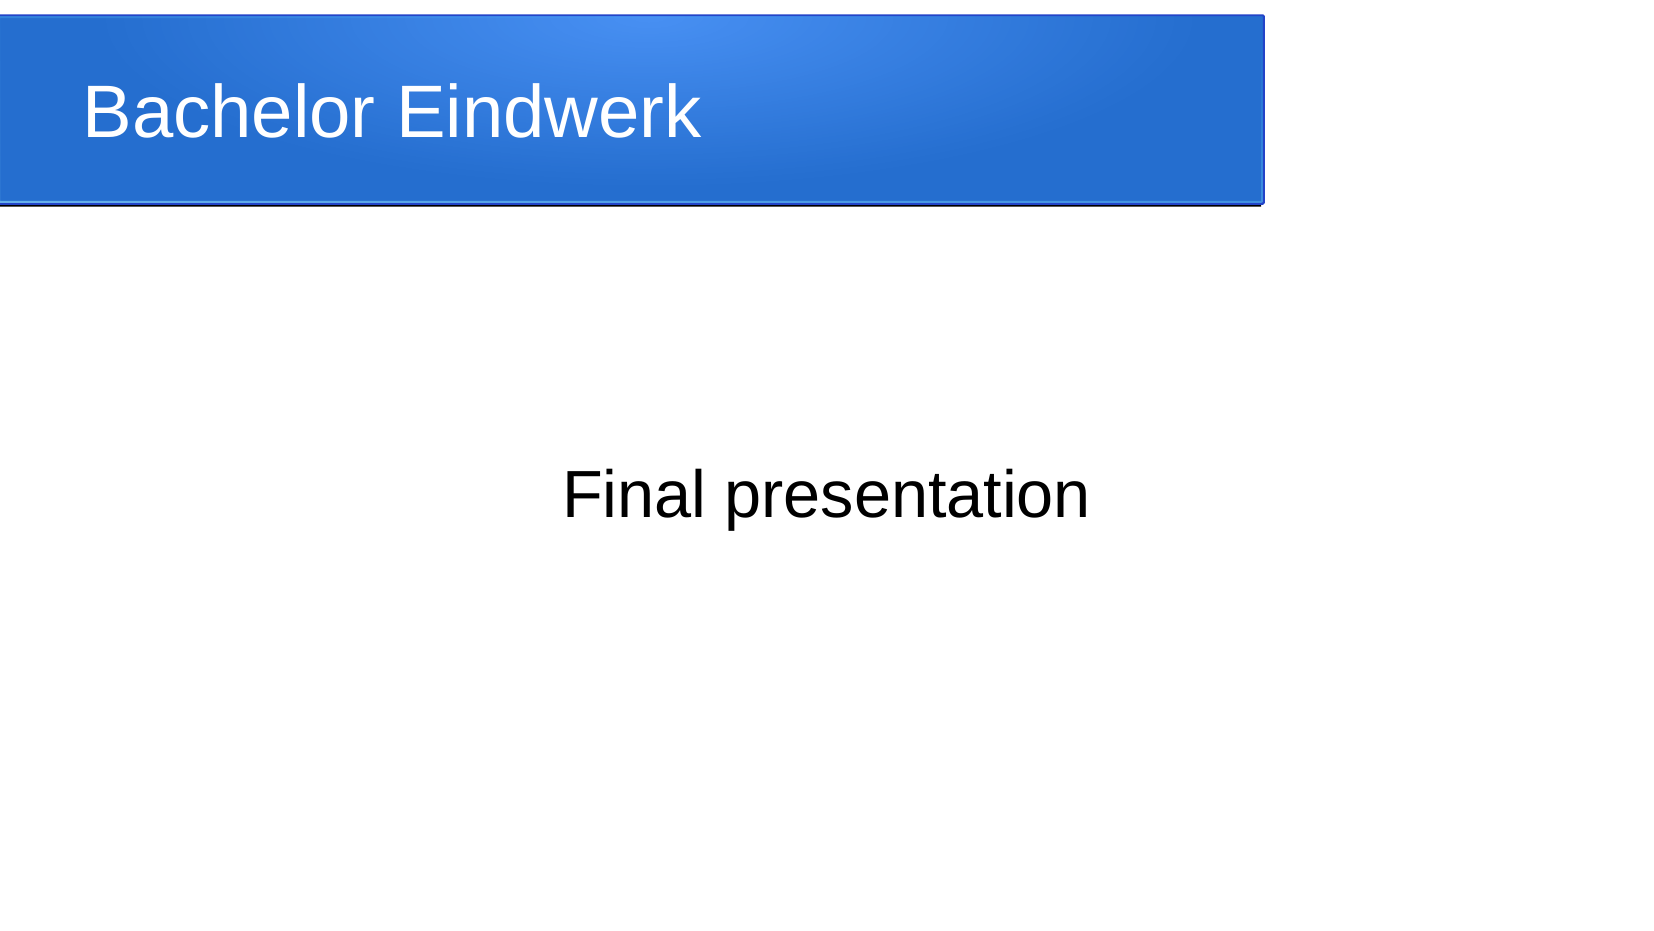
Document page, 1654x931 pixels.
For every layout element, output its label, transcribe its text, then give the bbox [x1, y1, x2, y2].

subtitle Final presentation [82, 224, 1571, 764]
title Bachelor Eindwerk [82, 35, 1235, 189]
